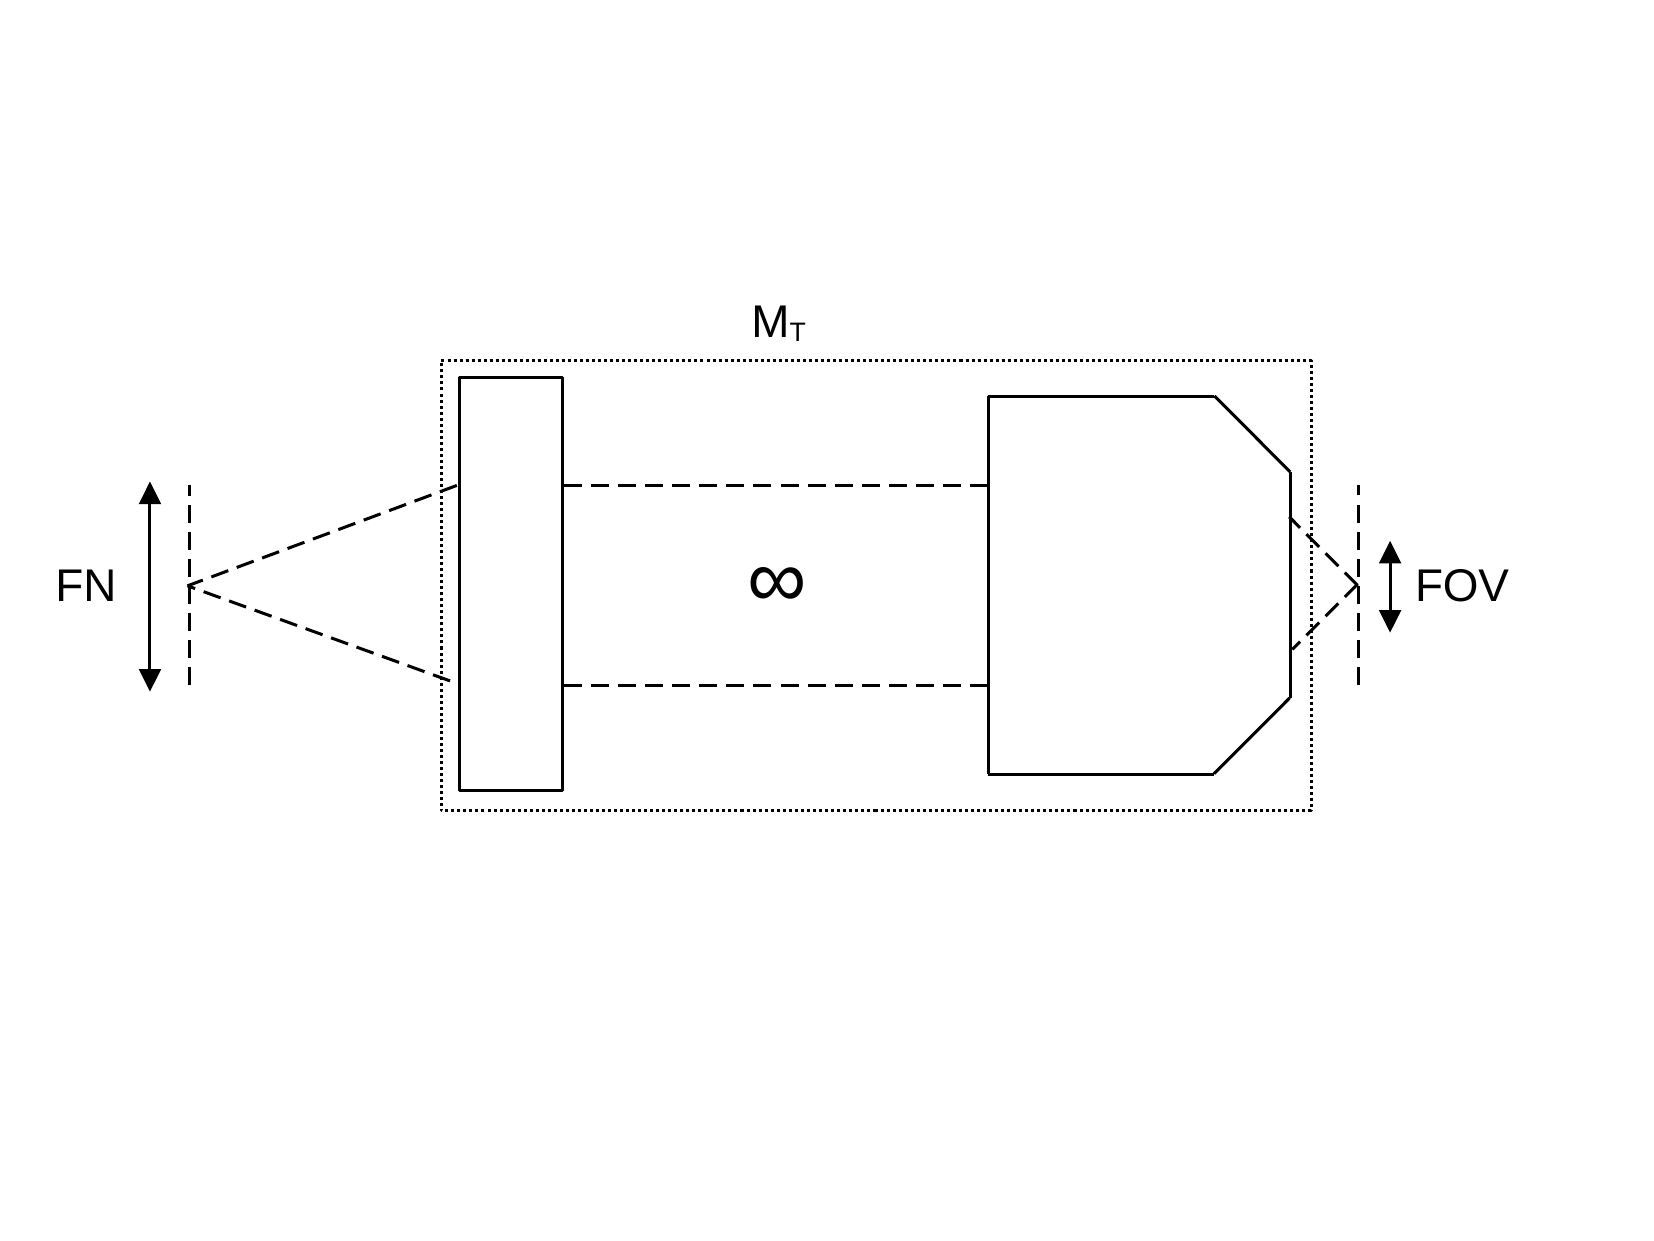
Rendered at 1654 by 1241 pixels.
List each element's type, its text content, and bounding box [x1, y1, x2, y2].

text_box MT [712, 288, 845, 375]
text_box FN [19, 552, 153, 638]
text_box FOV [1395, 552, 1529, 638]
text_box ∞ [732, 525, 809, 634]
